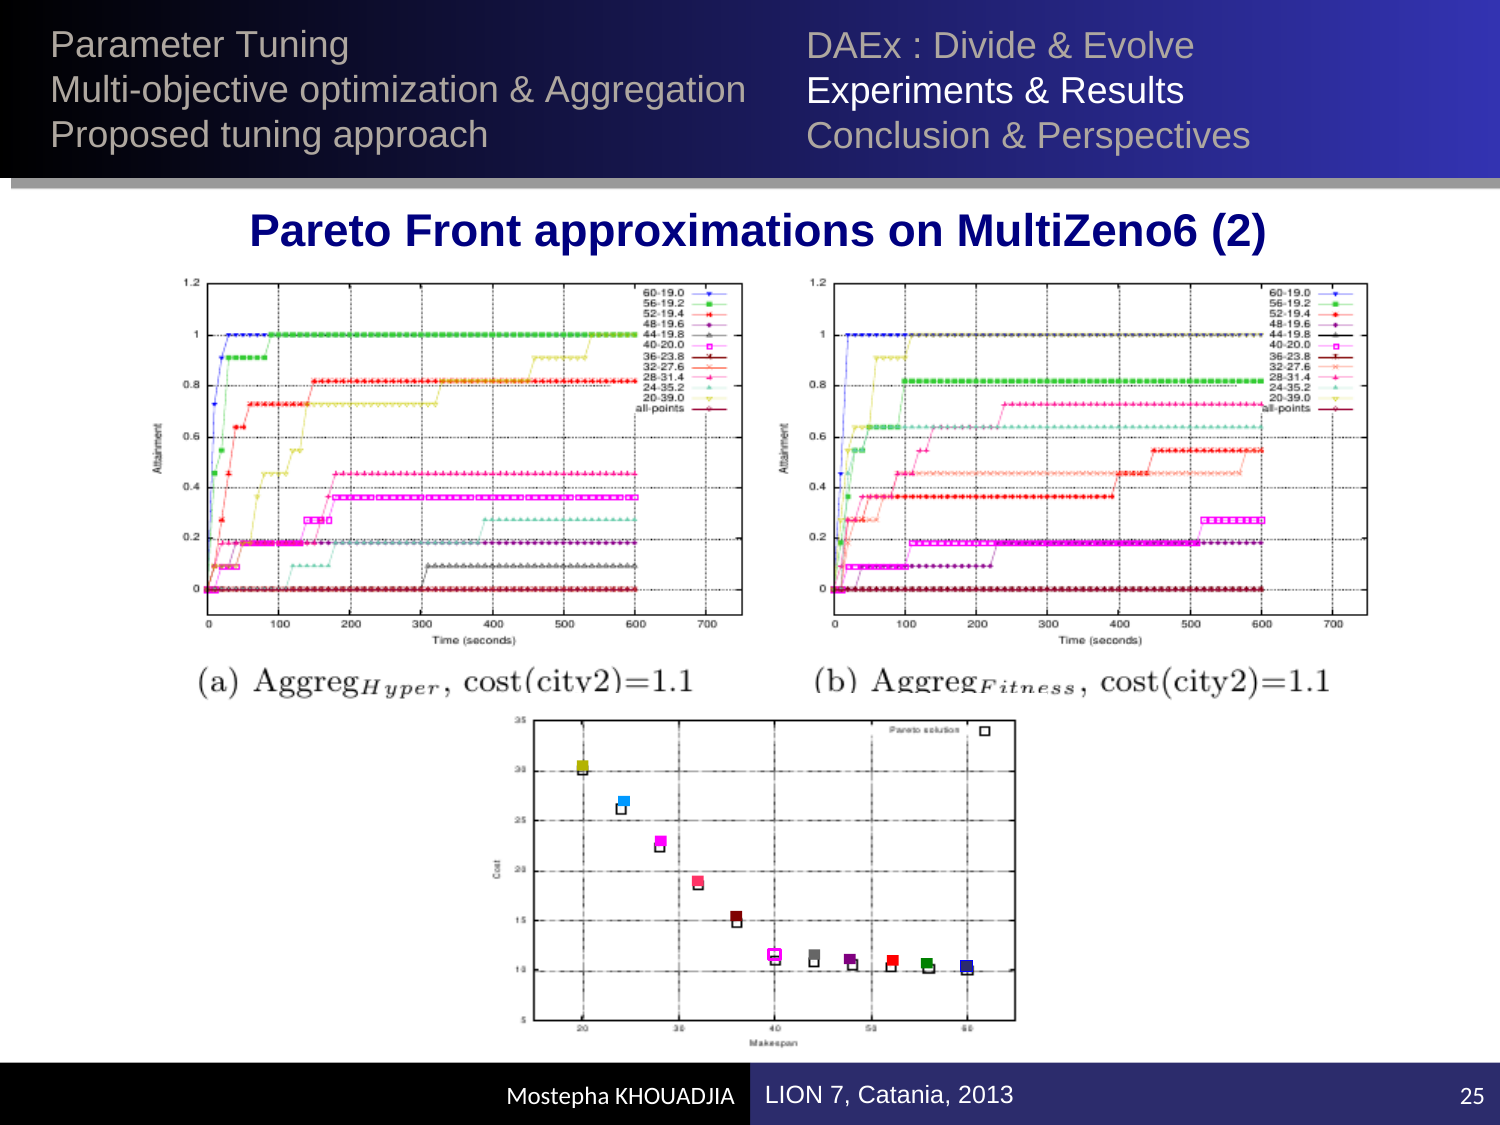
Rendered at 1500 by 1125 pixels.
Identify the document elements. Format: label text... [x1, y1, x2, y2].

text_box [730, 910, 743, 922]
picture [127, 264, 1406, 1060]
text_box [843, 953, 856, 965]
text_box Pareto Front approximations on MultiZeno6 (2) [221, 192, 1316, 263]
text_box [886, 955, 899, 966]
text_box [618, 795, 630, 807]
text_box [808, 949, 821, 960]
text_box Parameter Tuning Multi-objective optimization & Aggregation Proposed tuning approach [35, 12, 815, 519]
text_box [654, 835, 667, 847]
text_box [691, 875, 704, 887]
text_box DAEx : Divide & Evolve Experiments & Results Conclusion & Perspectives [791, 13, 1500, 164]
text_box [920, 958, 933, 969]
text_box [960, 960, 973, 972]
text_box [576, 760, 589, 771]
